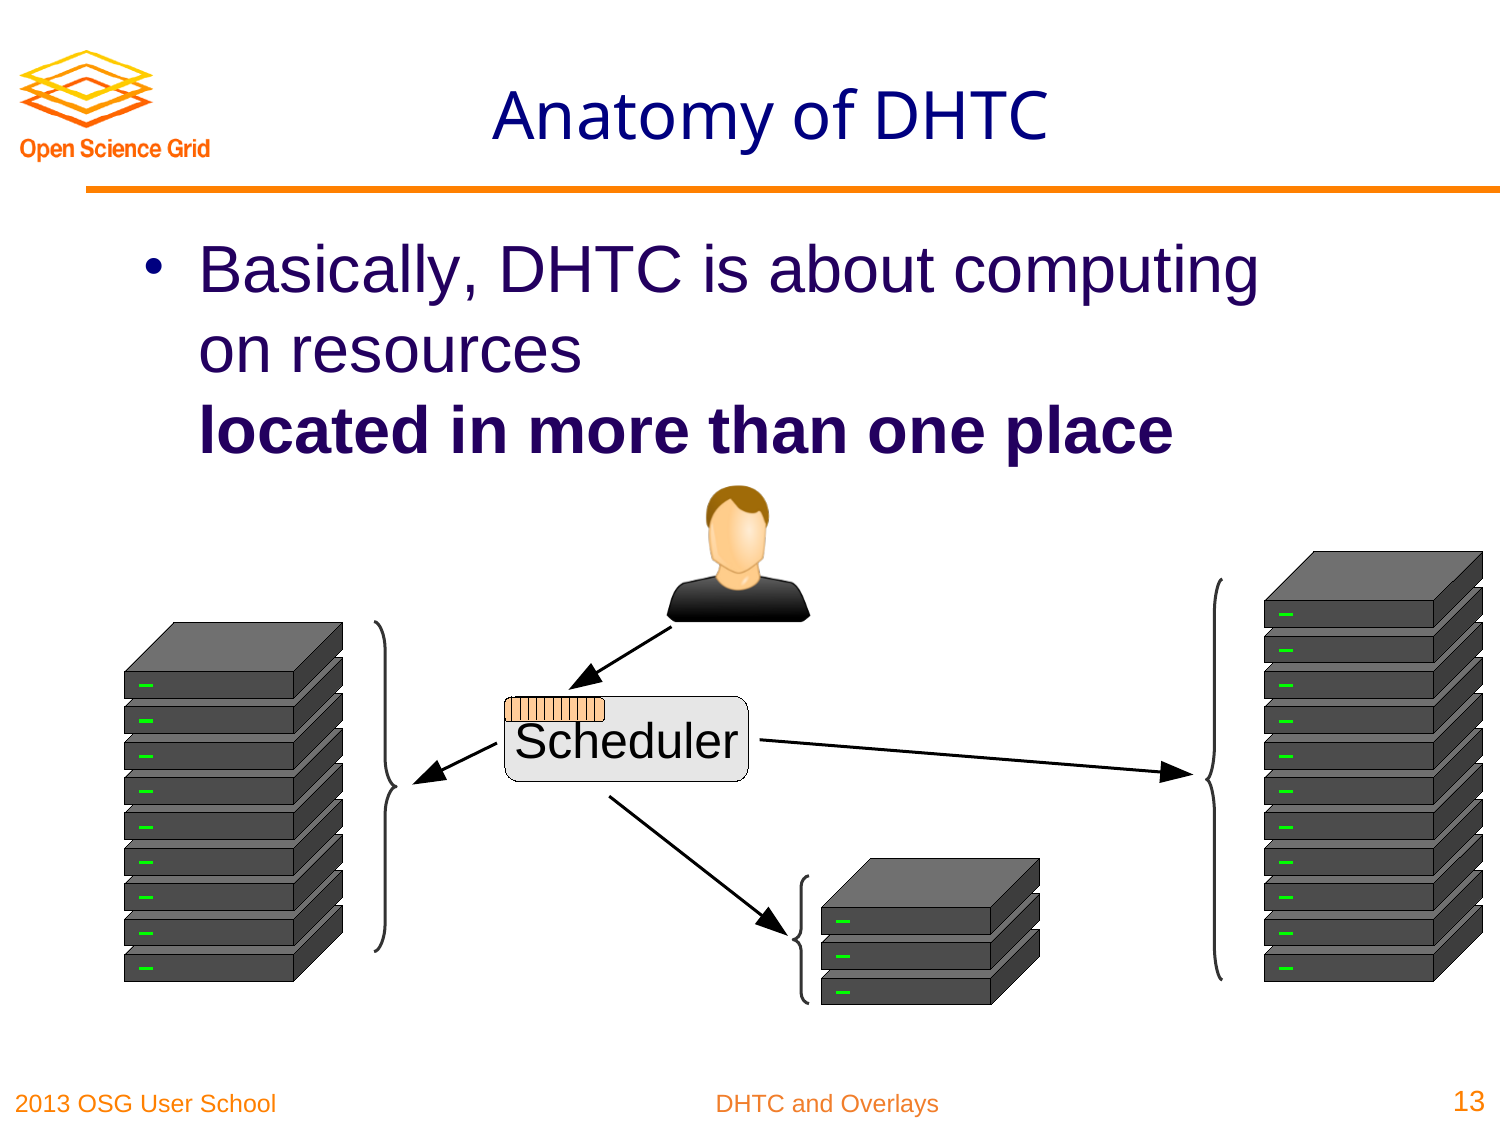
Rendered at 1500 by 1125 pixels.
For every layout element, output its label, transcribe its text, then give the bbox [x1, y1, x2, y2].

text_box [1264, 870, 1483, 946]
text_box Scheduler [504, 696, 749, 782]
text_box [1264, 834, 1483, 911]
text_box [1264, 799, 1483, 876]
text_box [504, 697, 605, 722]
text_box [1264, 587, 1483, 663]
text_box [124, 657, 343, 734]
picture [0, 27, 201, 179]
text_box [124, 693, 343, 770]
text_box [1264, 622, 1483, 699]
title Anatomy of DHTC [201, 18, 1342, 207]
text_box [1264, 905, 1483, 982]
text_box [821, 858, 1040, 935]
text_box [124, 905, 343, 982]
text_box [821, 893, 1040, 970]
text_box [1264, 657, 1483, 734]
text_box [124, 870, 343, 946]
text_box [124, 728, 343, 805]
text_box [1264, 728, 1483, 805]
text_box [124, 834, 343, 911]
text_box [124, 622, 343, 699]
list Basically, DHTC is about computing on resources located in more than one place [127, 218, 1463, 1019]
text_box <number> [1431, 1050, 1500, 1125]
text_box [124, 763, 343, 840]
picture [663, 475, 814, 626]
text_box [124, 799, 343, 876]
text_box [1264, 763, 1483, 840]
text_box [1264, 693, 1483, 770]
text_box [1264, 551, 1483, 628]
text_box [821, 929, 1040, 1005]
